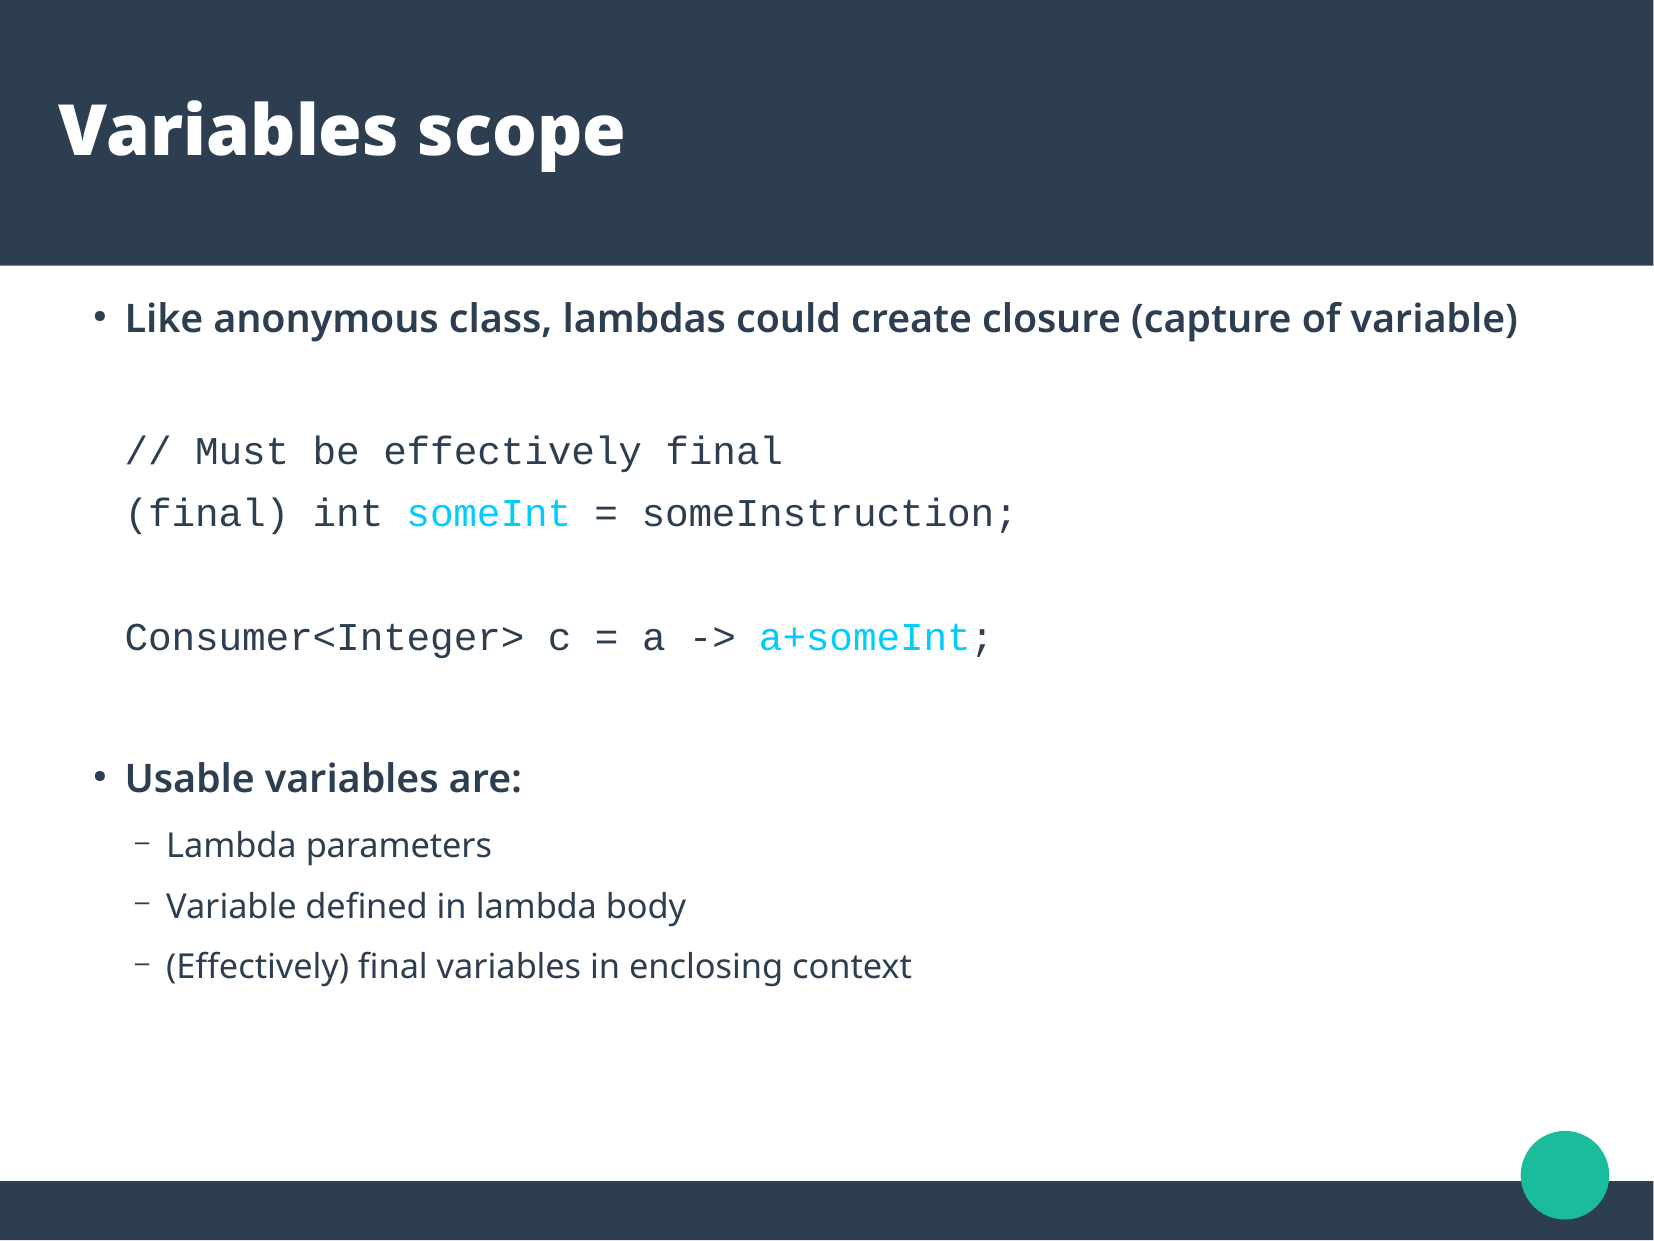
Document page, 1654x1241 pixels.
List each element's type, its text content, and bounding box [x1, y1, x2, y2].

list Like anonymous class, lambdas could create closure (capture of variable) // Must be effectively final (final) int someInt = someInstruction; Consumer<Integer> c = a -> a+someInt; Usable variables are: Lambda parameters Variable defined in lambda body (Effectively) final variables in enclosing context [82, 290, 1571, 1010]
title Variables scope [59, 49, 1595, 207]
